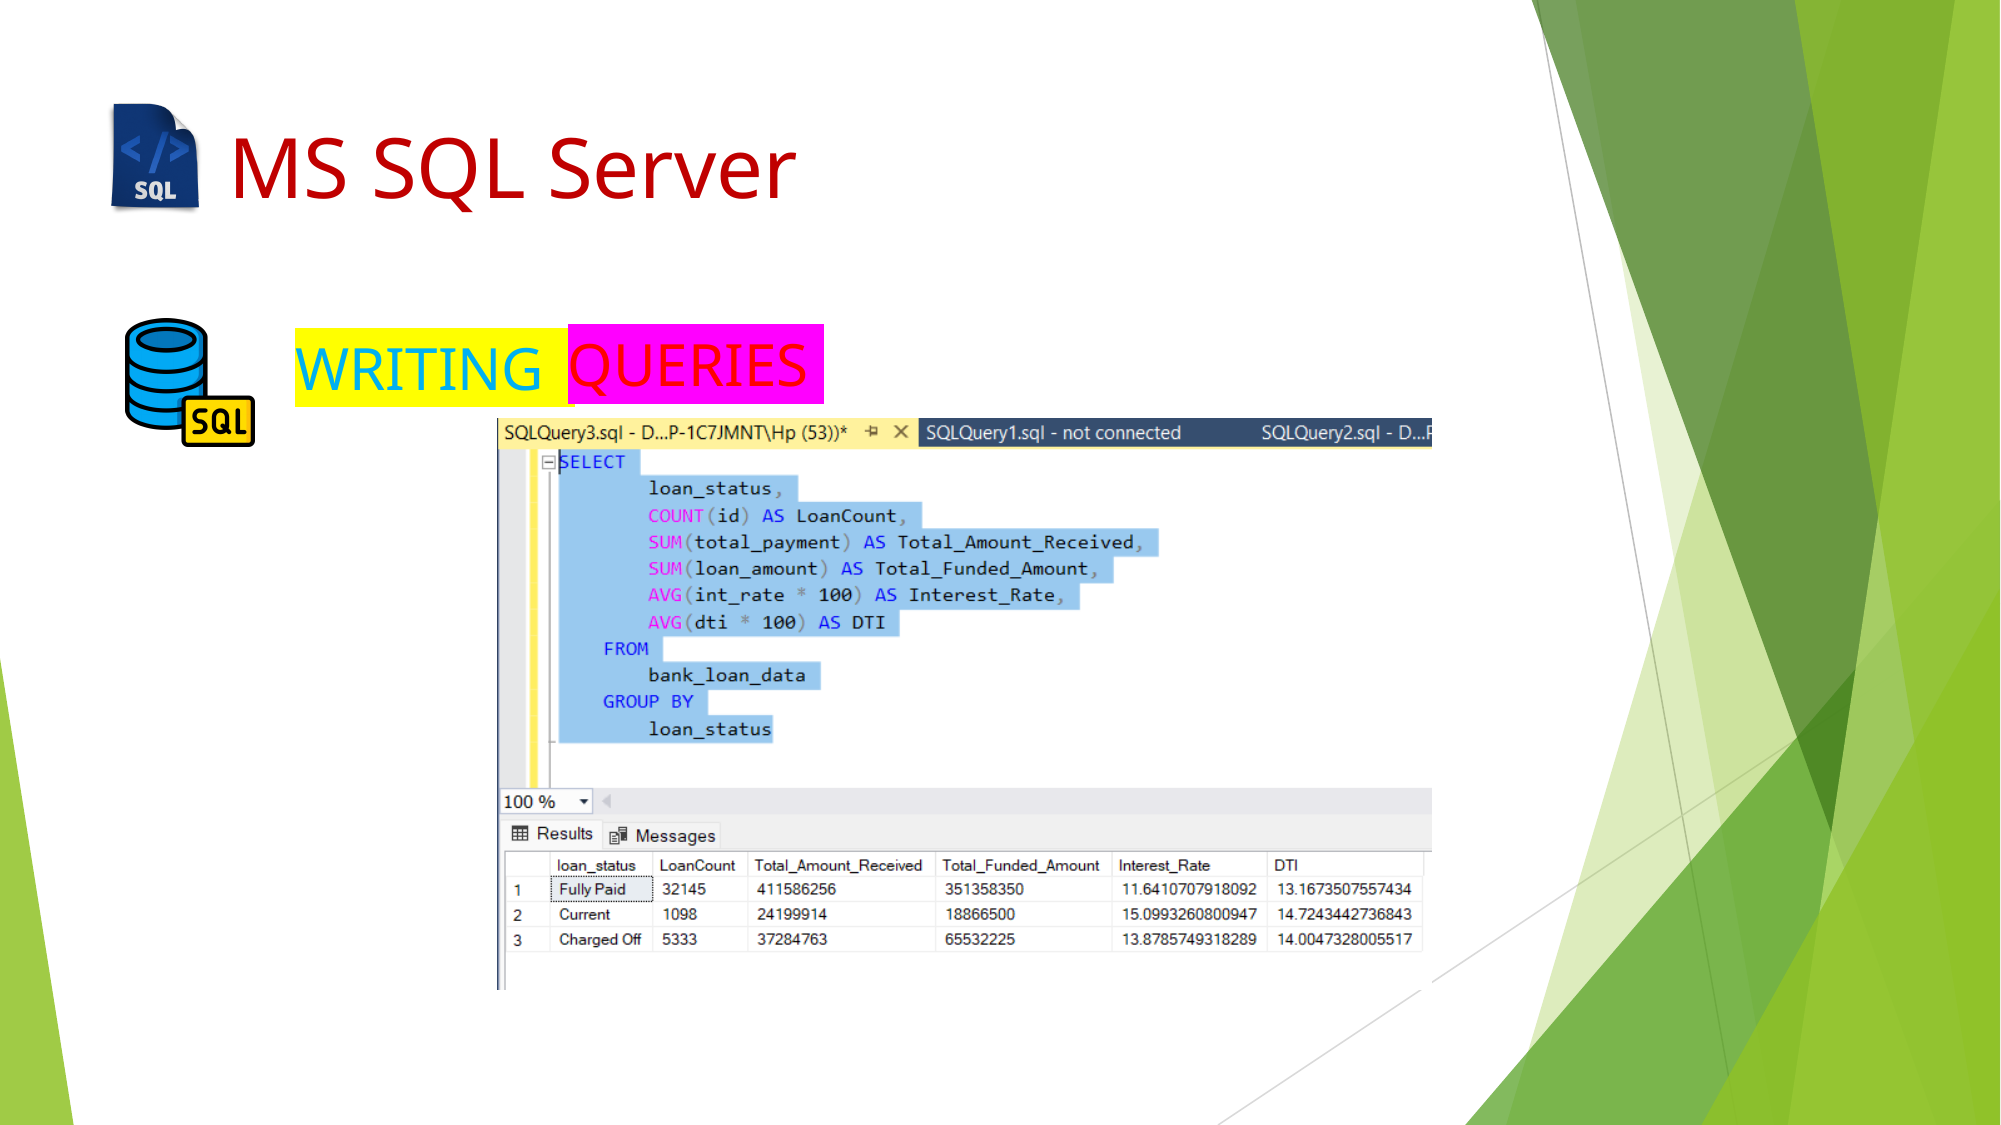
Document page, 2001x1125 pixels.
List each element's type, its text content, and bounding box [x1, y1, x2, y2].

picture [125, 318, 255, 447]
text_box QUERIES [552, 320, 1078, 407]
text_box MS SQL Server [221, 107, 1310, 224]
picture [86, 89, 221, 224]
picture [497, 419, 1432, 990]
text_box WRITING [280, 324, 630, 411]
